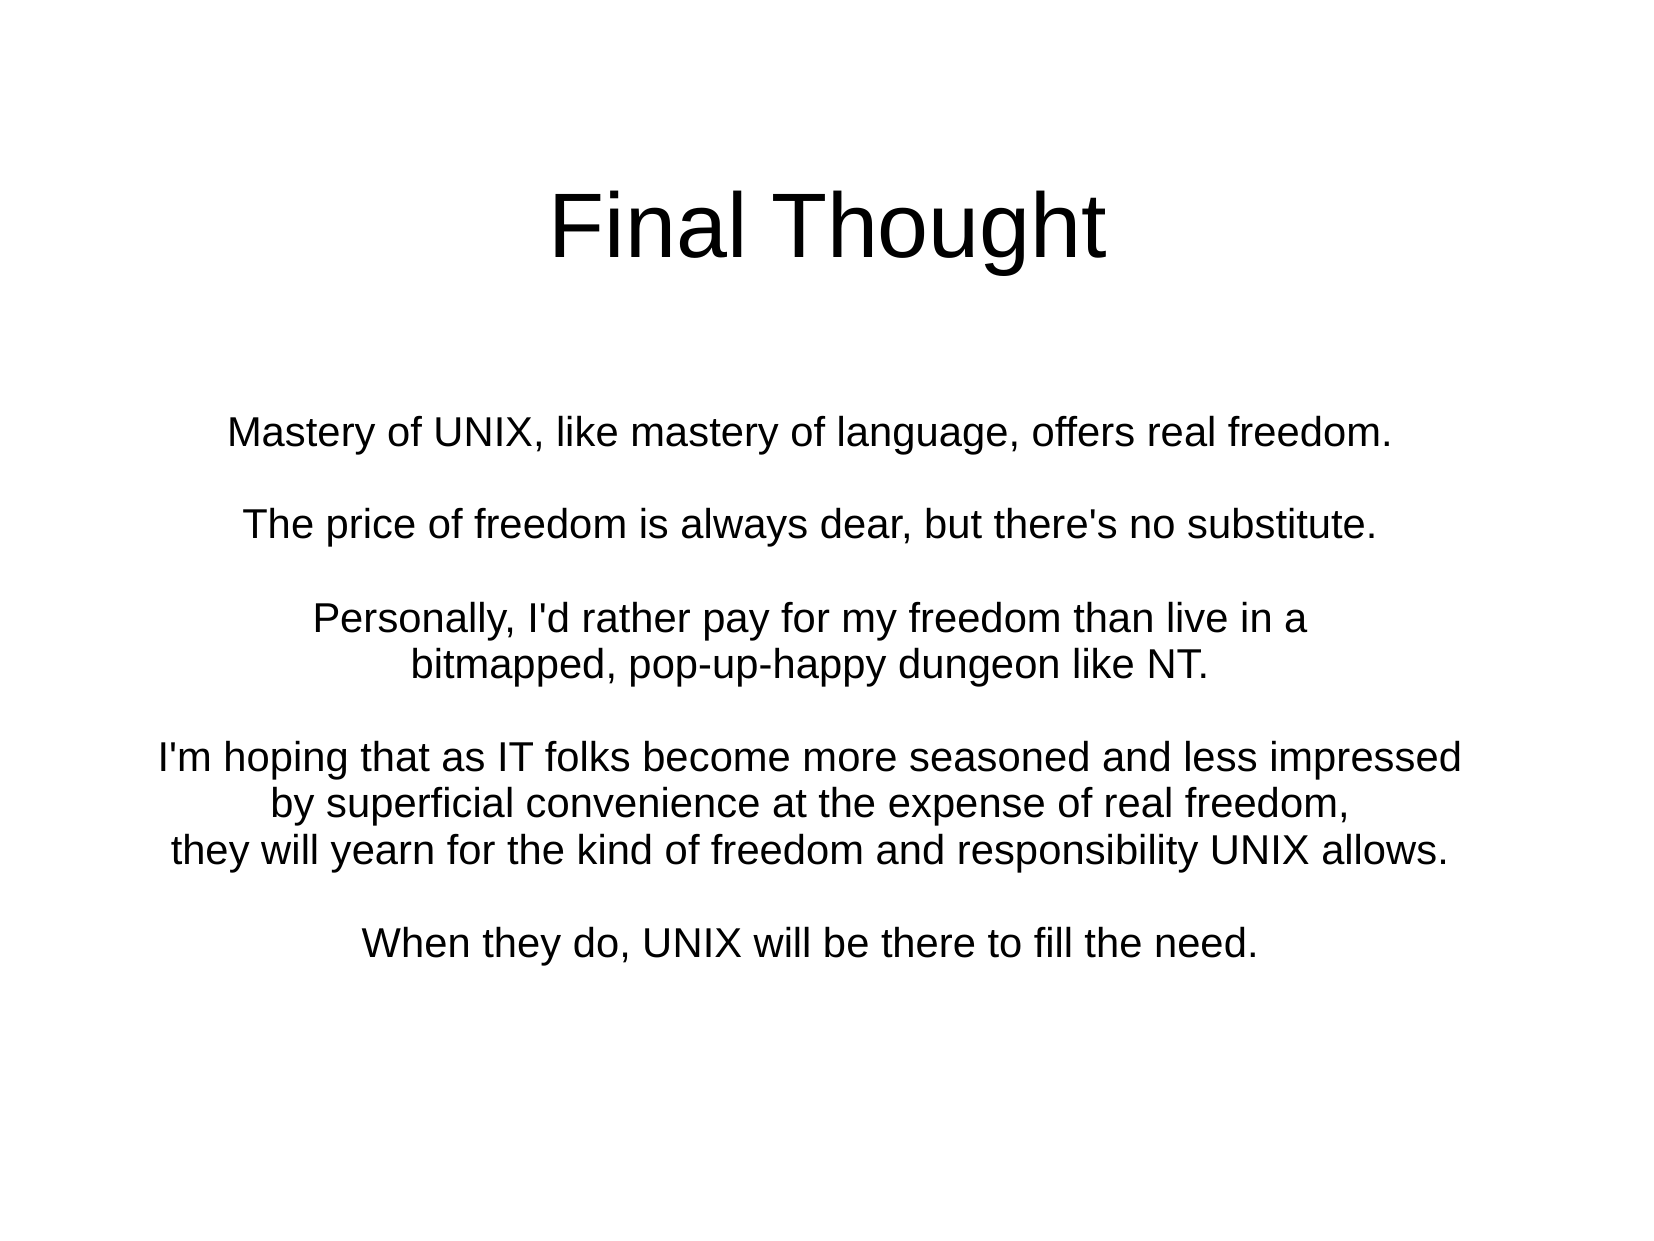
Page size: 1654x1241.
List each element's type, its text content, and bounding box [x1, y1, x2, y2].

title Final Thought [84, 122, 1573, 330]
subtitle Mastery of UNIX, like mastery of language, offers real freedom. The price of freedom is always dear, but there's no substitute. Personally, I'd rather pay for my freedom than live in a bitmapped, pop-up-happy dungeon like NT. I'm hoping that as IT folks become more seasoned and less impressed by superficial convenience at the expense of real freedom, they will yearn for the kind of freedom and responsibility UNIX allows. When they do, UNIX will be there to fill the need. [82, 290, 1538, 1010]
